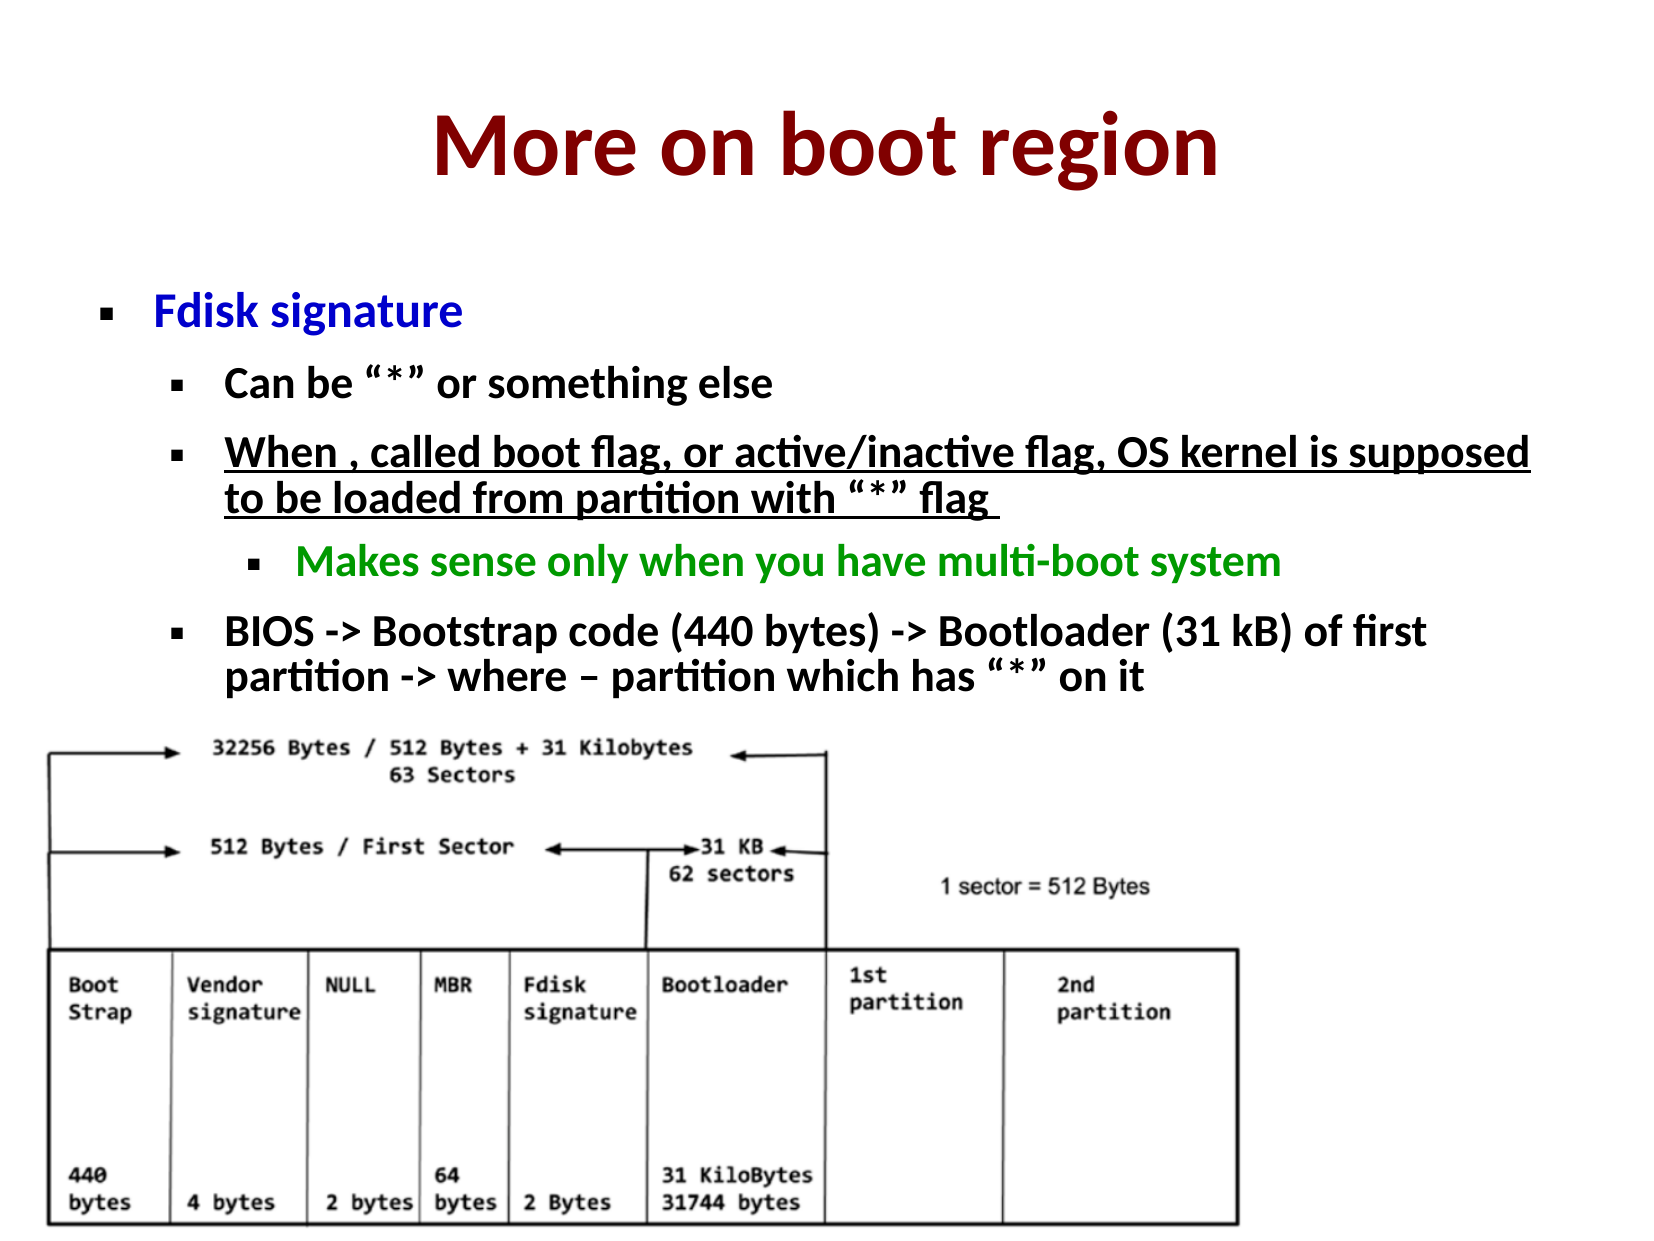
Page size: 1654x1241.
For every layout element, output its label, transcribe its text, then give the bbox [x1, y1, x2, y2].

title More on boot region [82, 49, 1571, 257]
picture [0, 708, 1300, 1241]
list Fdisk signature Can be “*” or something else When , called boot flag, or active/inactive flag, OS kernel is supposed to be loaded from partition with “*” flag Makes sense only when you have multi-boot system BIOS -> Bootstrap code (440 bytes) -> Bootloader (31 kB) of first partition -> where – partition which has “*” on it [82, 290, 1571, 1010]
